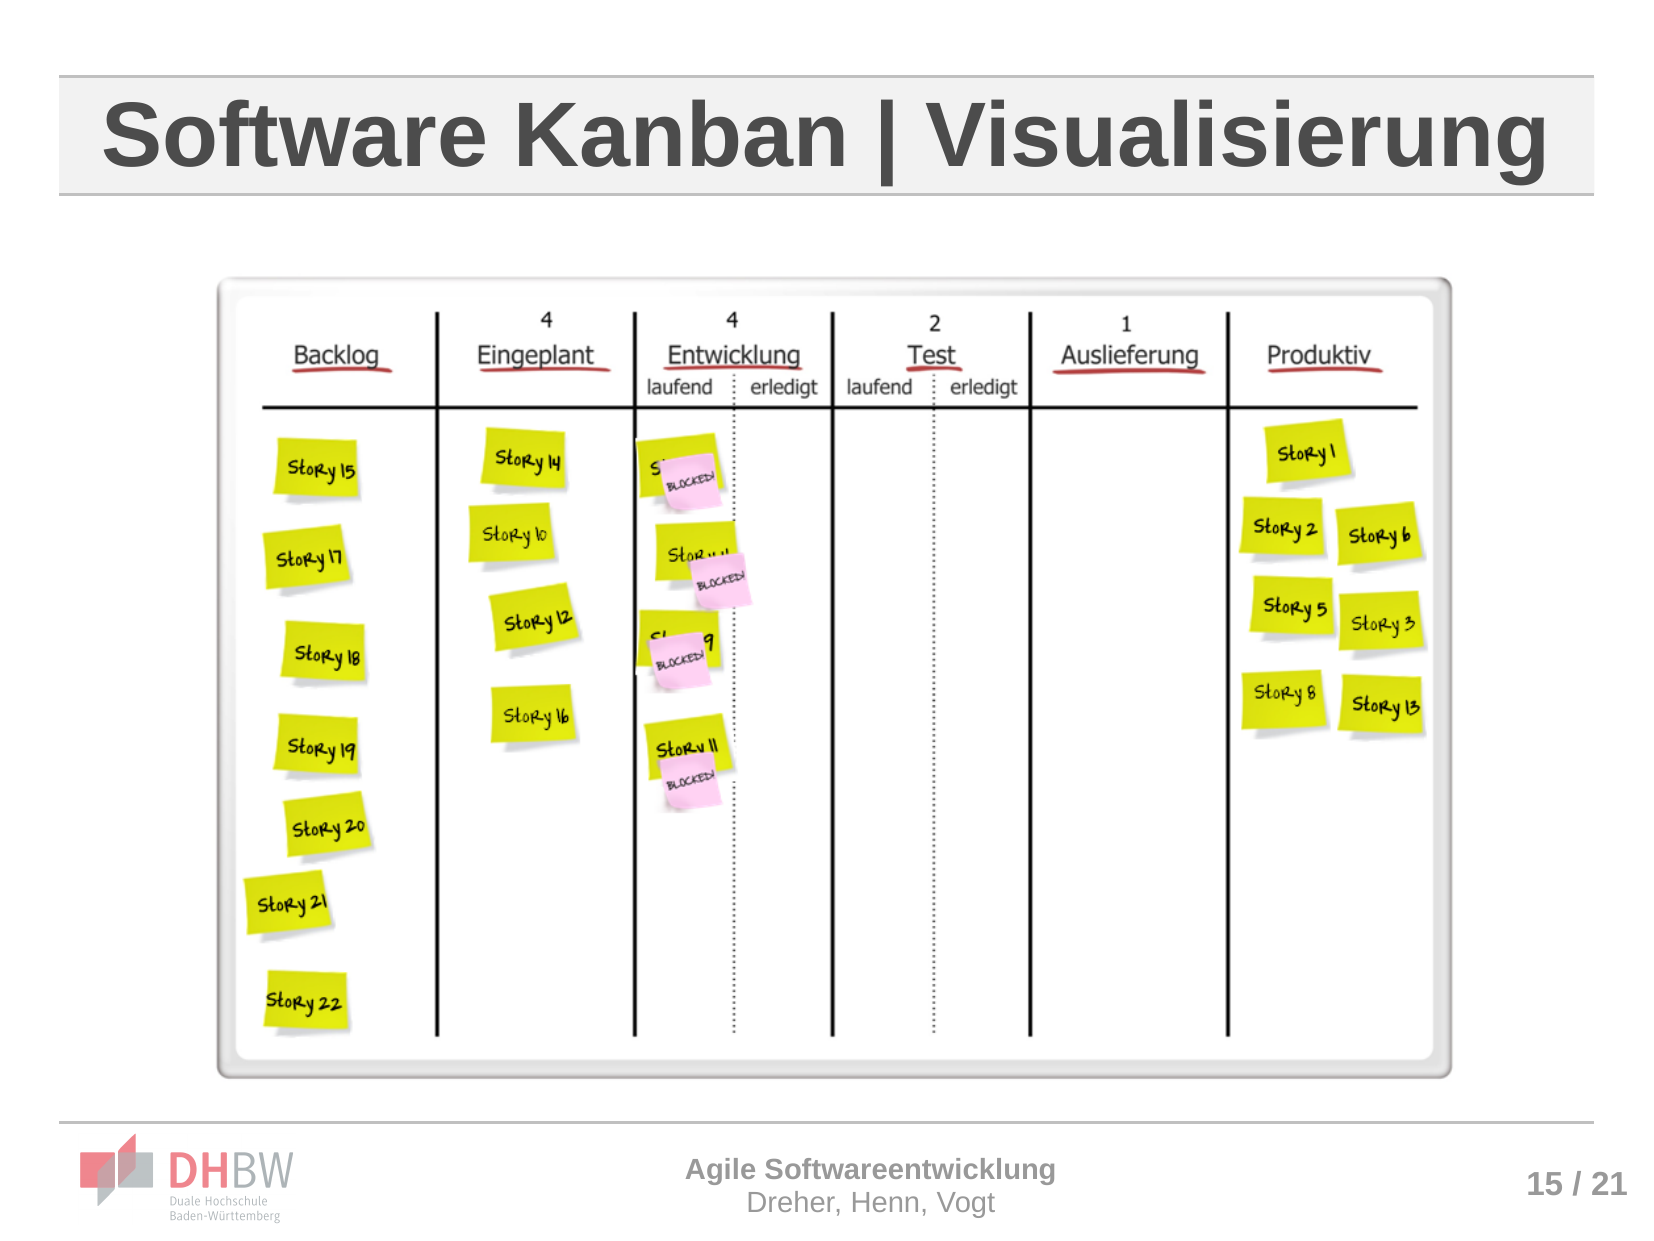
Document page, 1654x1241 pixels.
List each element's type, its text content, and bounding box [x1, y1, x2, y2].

picture [203, 254, 1465, 1100]
title Software Kanban | Visualisierung [82, 31, 1571, 239]
picture [78, 1133, 296, 1225]
